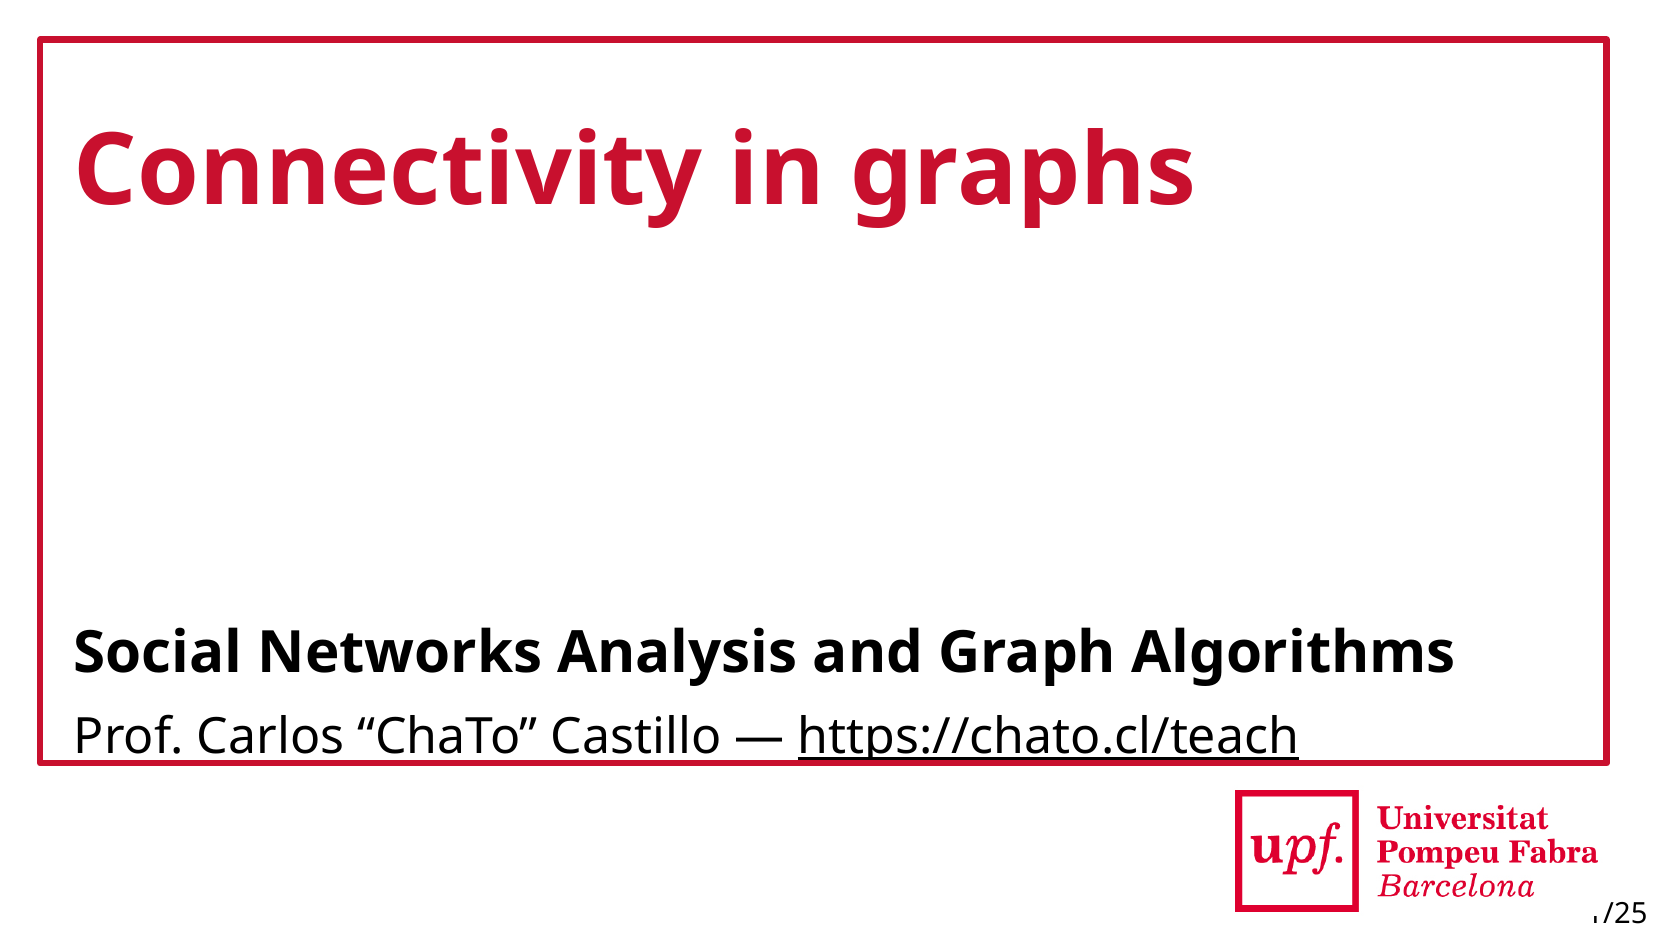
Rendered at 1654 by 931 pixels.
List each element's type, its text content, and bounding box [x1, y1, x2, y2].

chart [770, 589, 889, 649]
text_box Connectivity in graphs Social Networks Analysis and Graph Algorithms Prof. Carlos “ChaTo” Castillo — https://chato.cl/teach [73, 77, 1562, 730]
picture [1229, 785, 1604, 916]
